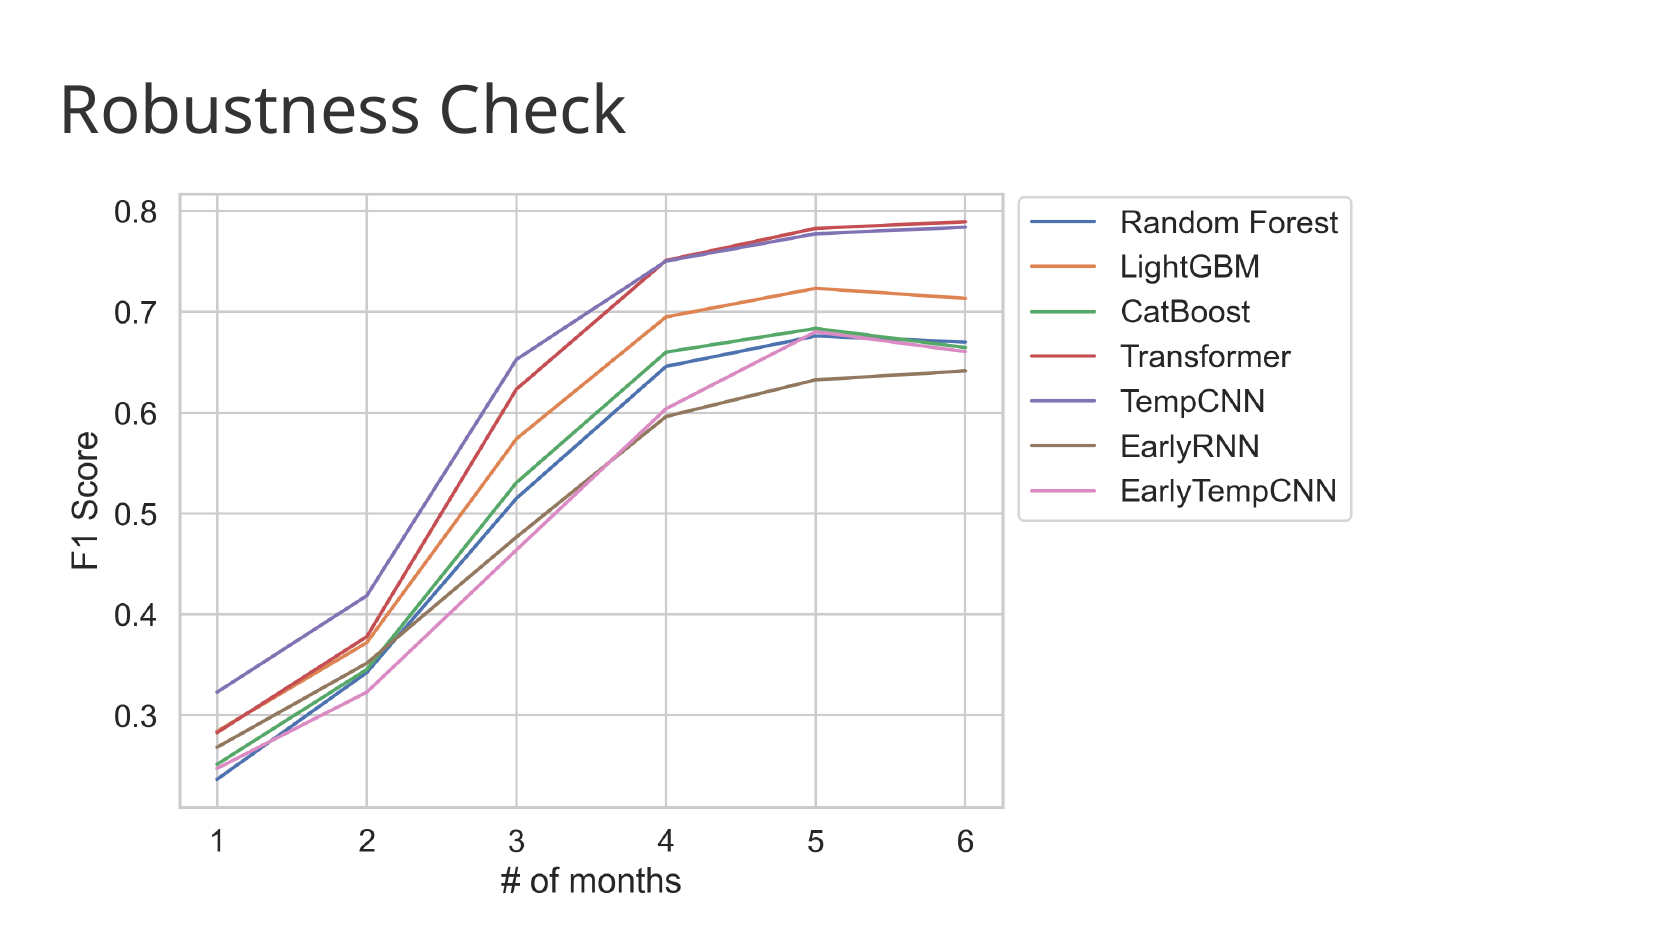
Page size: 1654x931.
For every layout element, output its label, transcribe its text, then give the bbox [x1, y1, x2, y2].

picture [55, 177, 1367, 916]
title Robustness Check [59, 53, 1595, 154]
